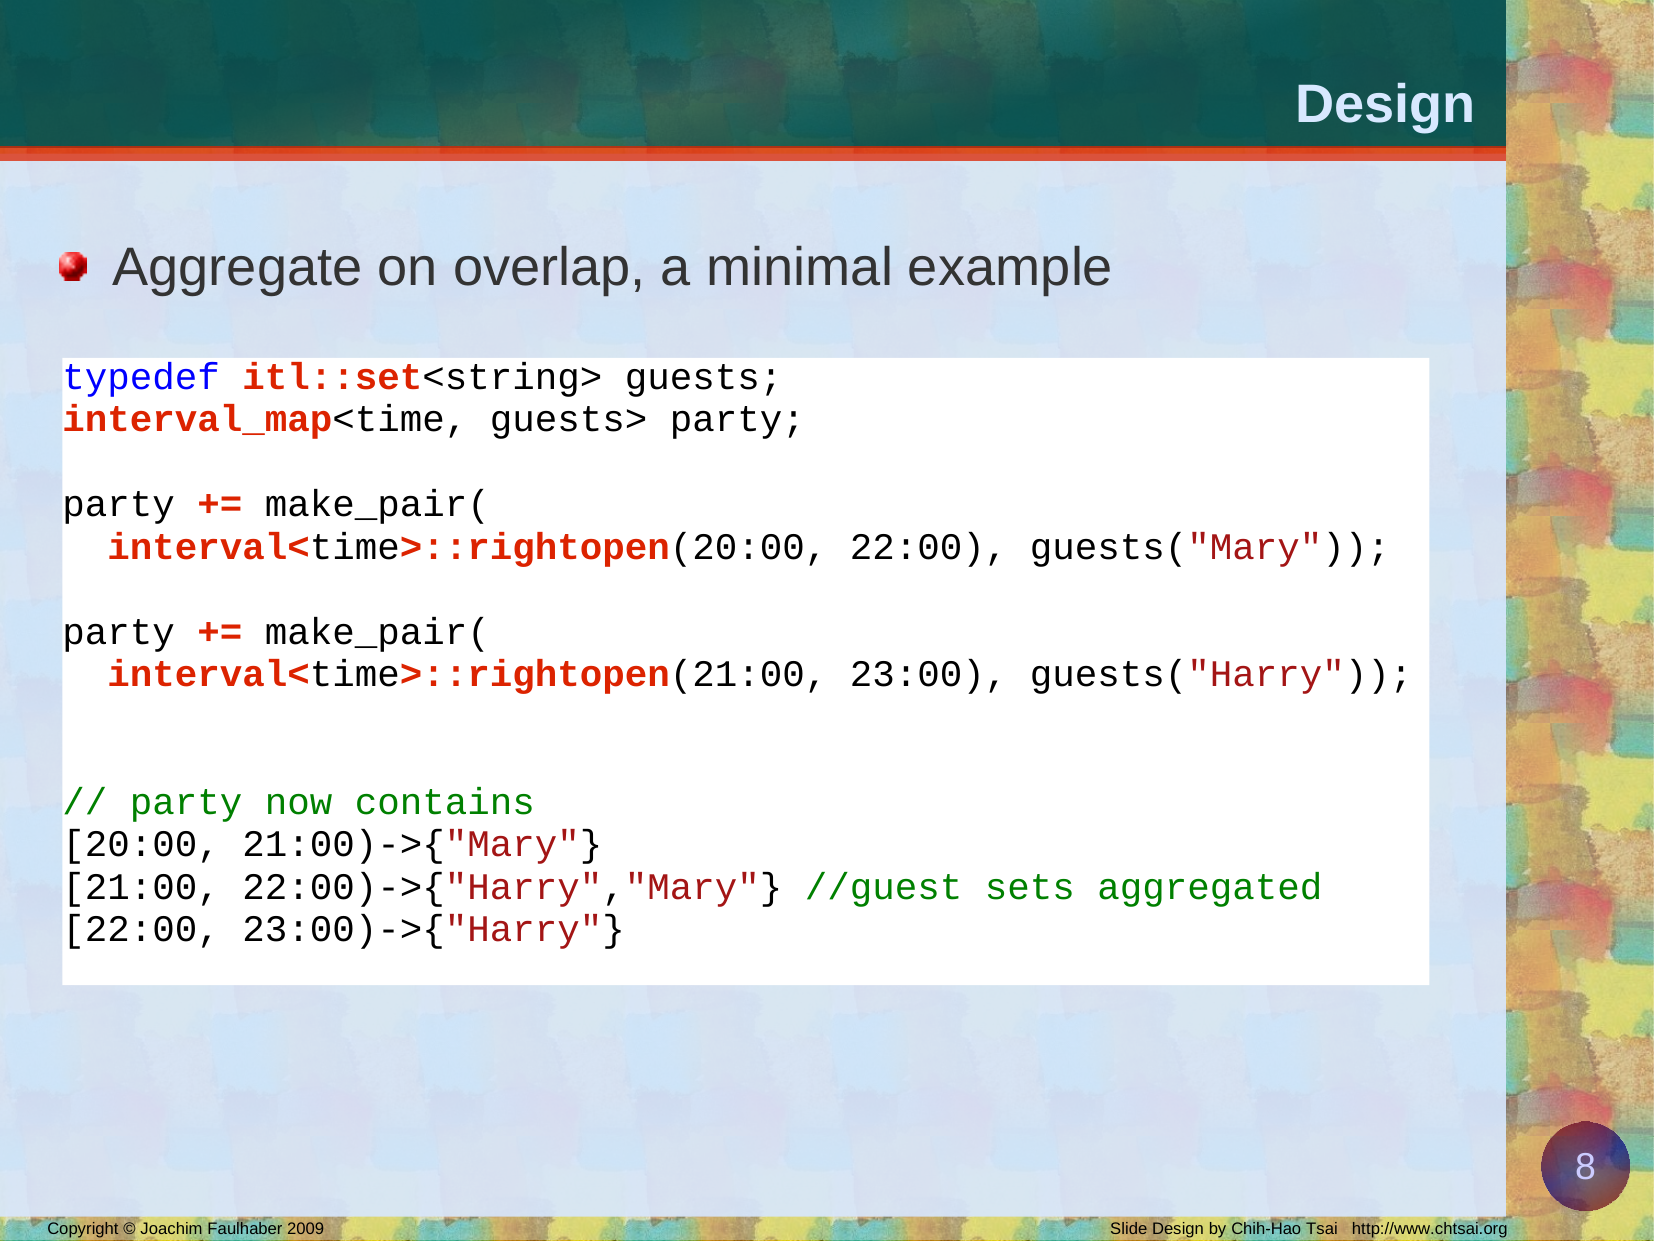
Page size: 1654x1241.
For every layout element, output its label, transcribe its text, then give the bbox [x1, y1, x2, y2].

list Aggregate on overlap, a minimal example [59, 236, 1418, 329]
text_box typedef itl::set<string> guests; interval_map<time, guests> party; party += make_pair( interval<time>::rightopen(20:00, 22:00), guests("Mary")); party += make_pair( interval<time>::rightopen(21:00, 23:00), guests("Harry")); // party now contains [20:00, 21:00)->{"Mary"} [21:00, 22:00)->{"Harry","Mary"} //guest sets aggregated [22:00, 23:00)->{"Harry"} [62, 357, 1430, 986]
title Design [29, 59, 1477, 148]
